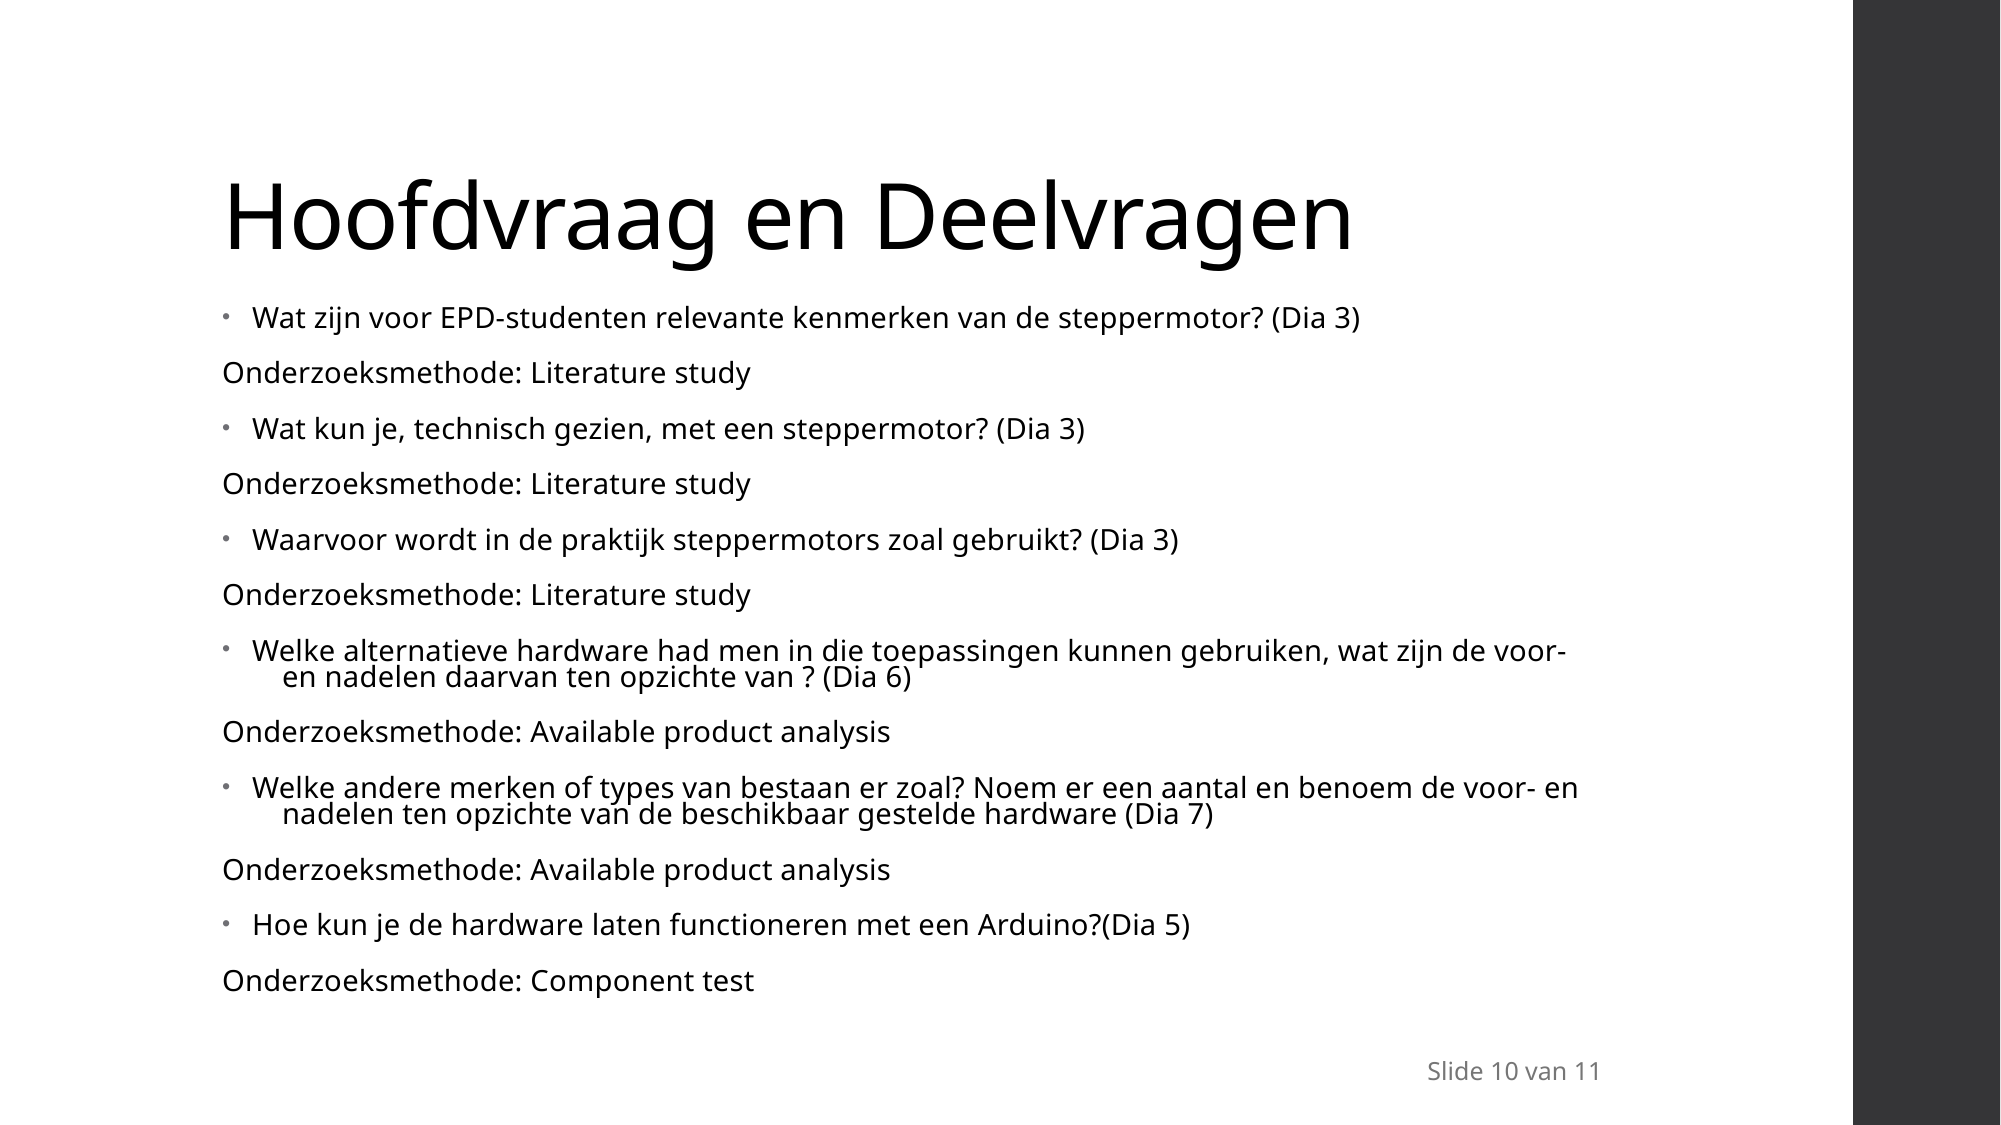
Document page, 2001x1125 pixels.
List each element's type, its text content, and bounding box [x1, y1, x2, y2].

text_box Slide van 11 [1412, 1042, 1863, 1103]
title Hoofdvraag en Deelvragen [206, 60, 1797, 278]
list Wat zijn voor EPD-studenten relevante kenmerken van de steppermotor? (Dia 3) Onderzoeksmethode: Literature study Wat kun je, technisch gezien, met een steppermotor? (Dia 3) Onderzoeksmethode: Literature study Waarvoor wordt in de praktijk steppermotors zoal gebruikt? (Dia 3) Onderzoeksmethode: Literature study Welke alternatieve hardware had men in die toepassingen kunnen gebruiken, wat zijn de voor- en nadelen daarvan ten opzichte van ? (Dia 6) Onderzoeksmethode: Available product analysis Welke andere merken of types van bestaan er zoal? Noem er een aantal en benoem de voor- en nadelen ten opzichte van de beschikbaar gestelde hardware (Dia 7) Onderzoeksmethode: Available product analysis Hoe kun je de hardware laten functioneren met een Arduino?(Dia 5) Onderzoeksmethode: Component test [206, 299, 1617, 1066]
